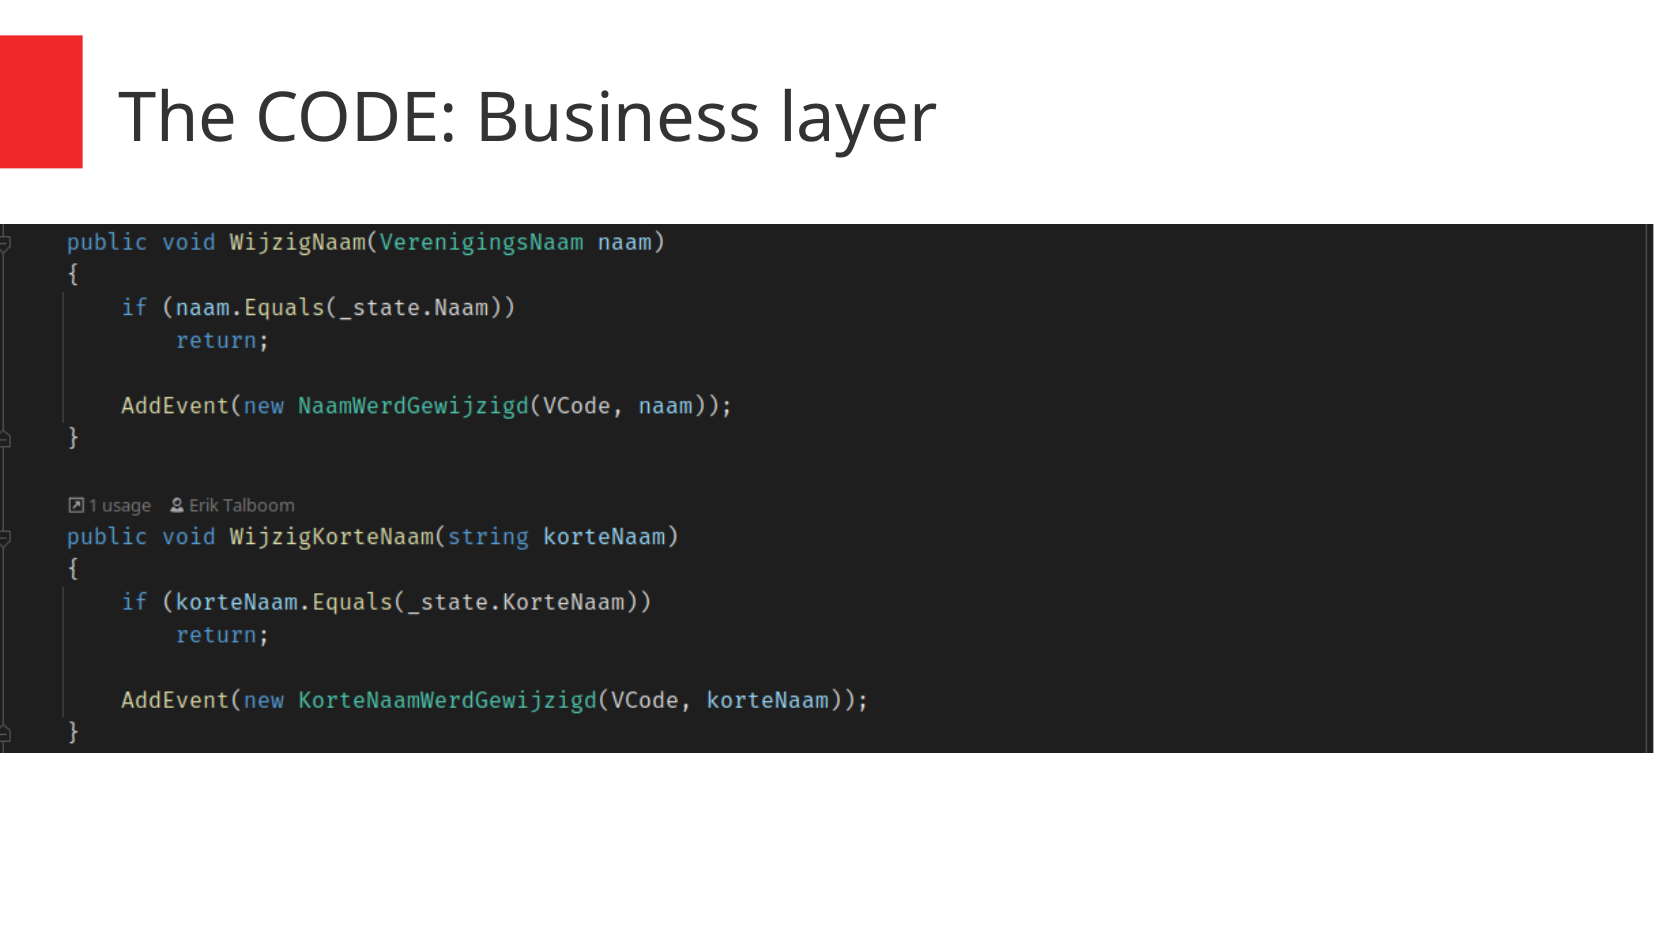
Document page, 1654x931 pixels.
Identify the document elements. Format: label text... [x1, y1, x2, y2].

picture [0, 224, 1654, 753]
title The CODE: Business layer [118, 37, 1571, 193]
